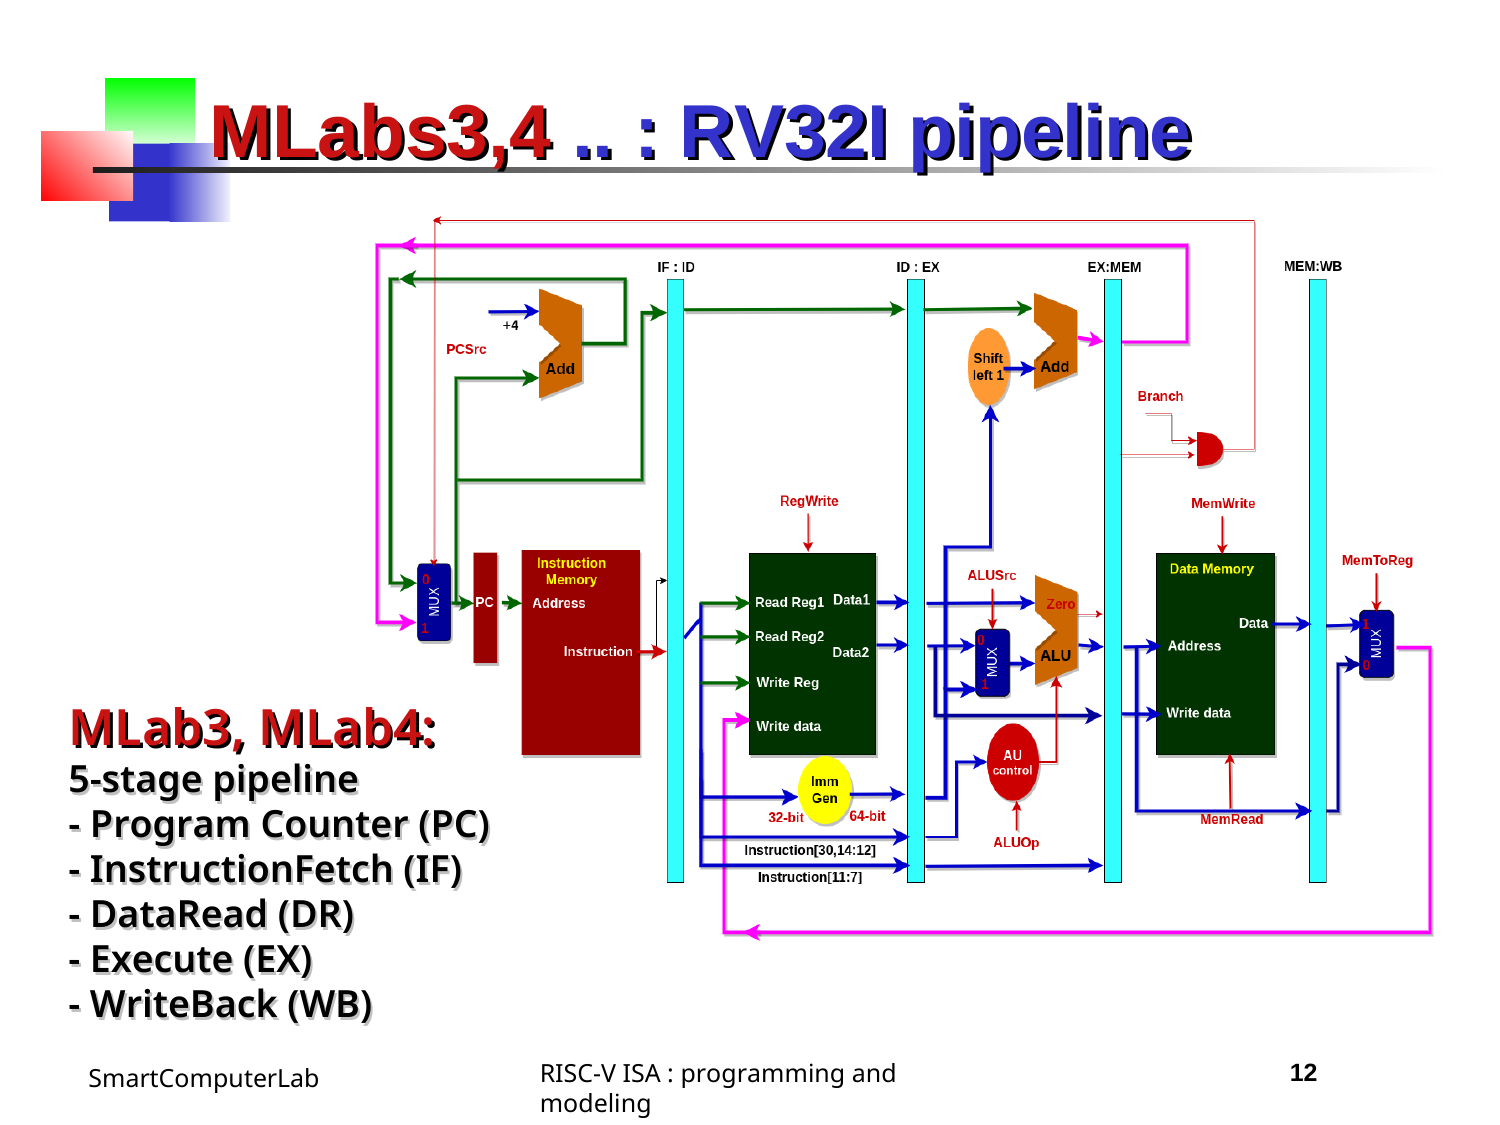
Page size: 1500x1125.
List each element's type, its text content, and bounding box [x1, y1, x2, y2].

title MLabs3,4 .. : RV32I pipeline [195, 74, 1336, 180]
picture [367, 212, 1441, 946]
text_box MLab3, MLab4: 5-stage pipeline - Program Counter (PC) - InstructionFetch (IF) - DataRead (DR) - Execute (EX) - WriteBack (WB) [53, 687, 549, 1033]
